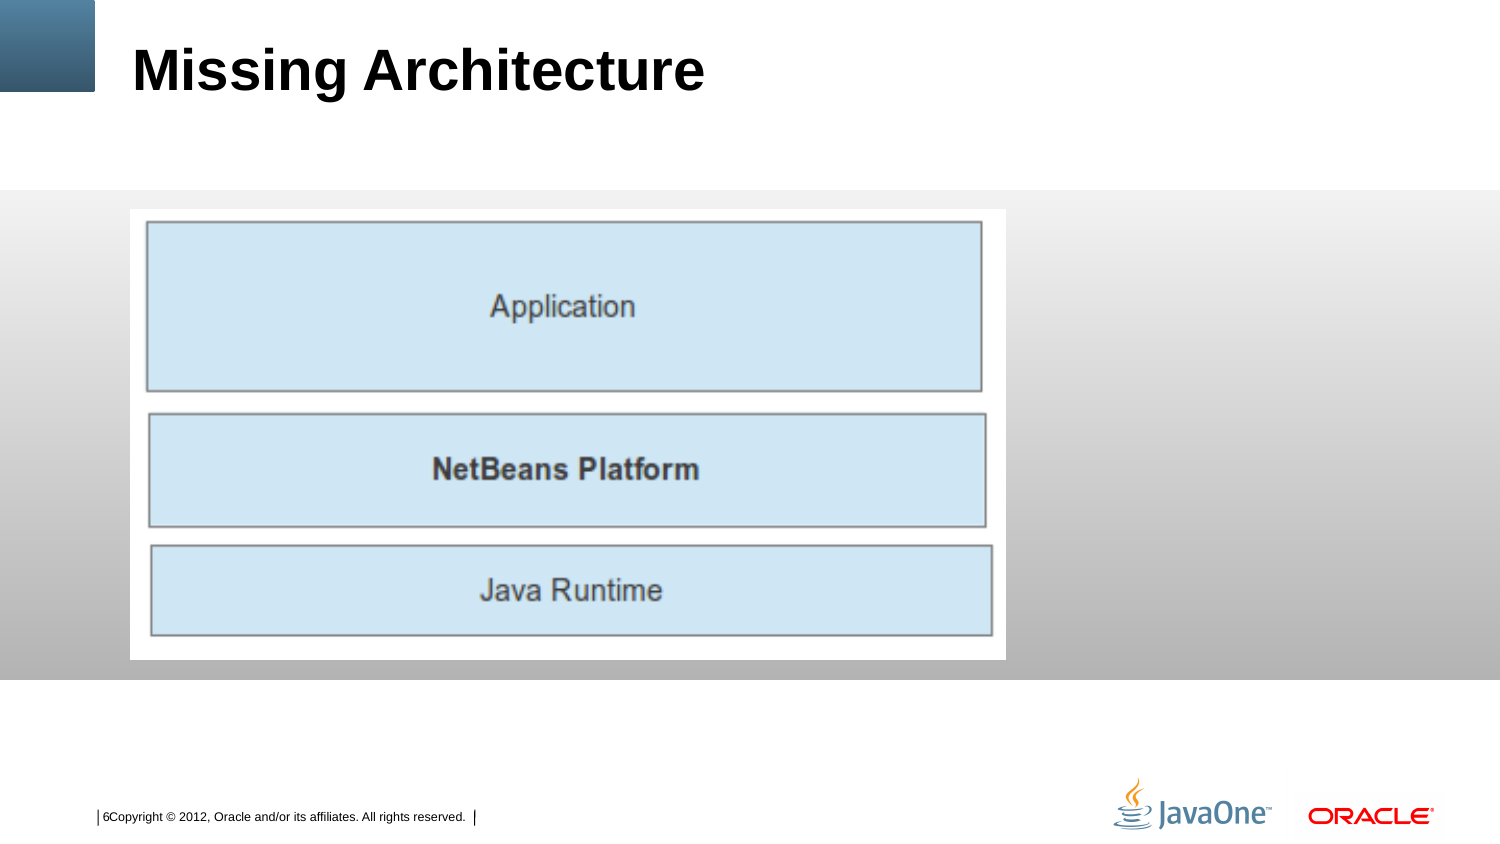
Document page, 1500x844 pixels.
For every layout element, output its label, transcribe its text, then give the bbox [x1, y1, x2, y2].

picture [130, 209, 1006, 660]
title Missing Architecture [132, 40, 1407, 166]
picture [1293, 792, 1445, 840]
picture [1097, 761, 1288, 844]
